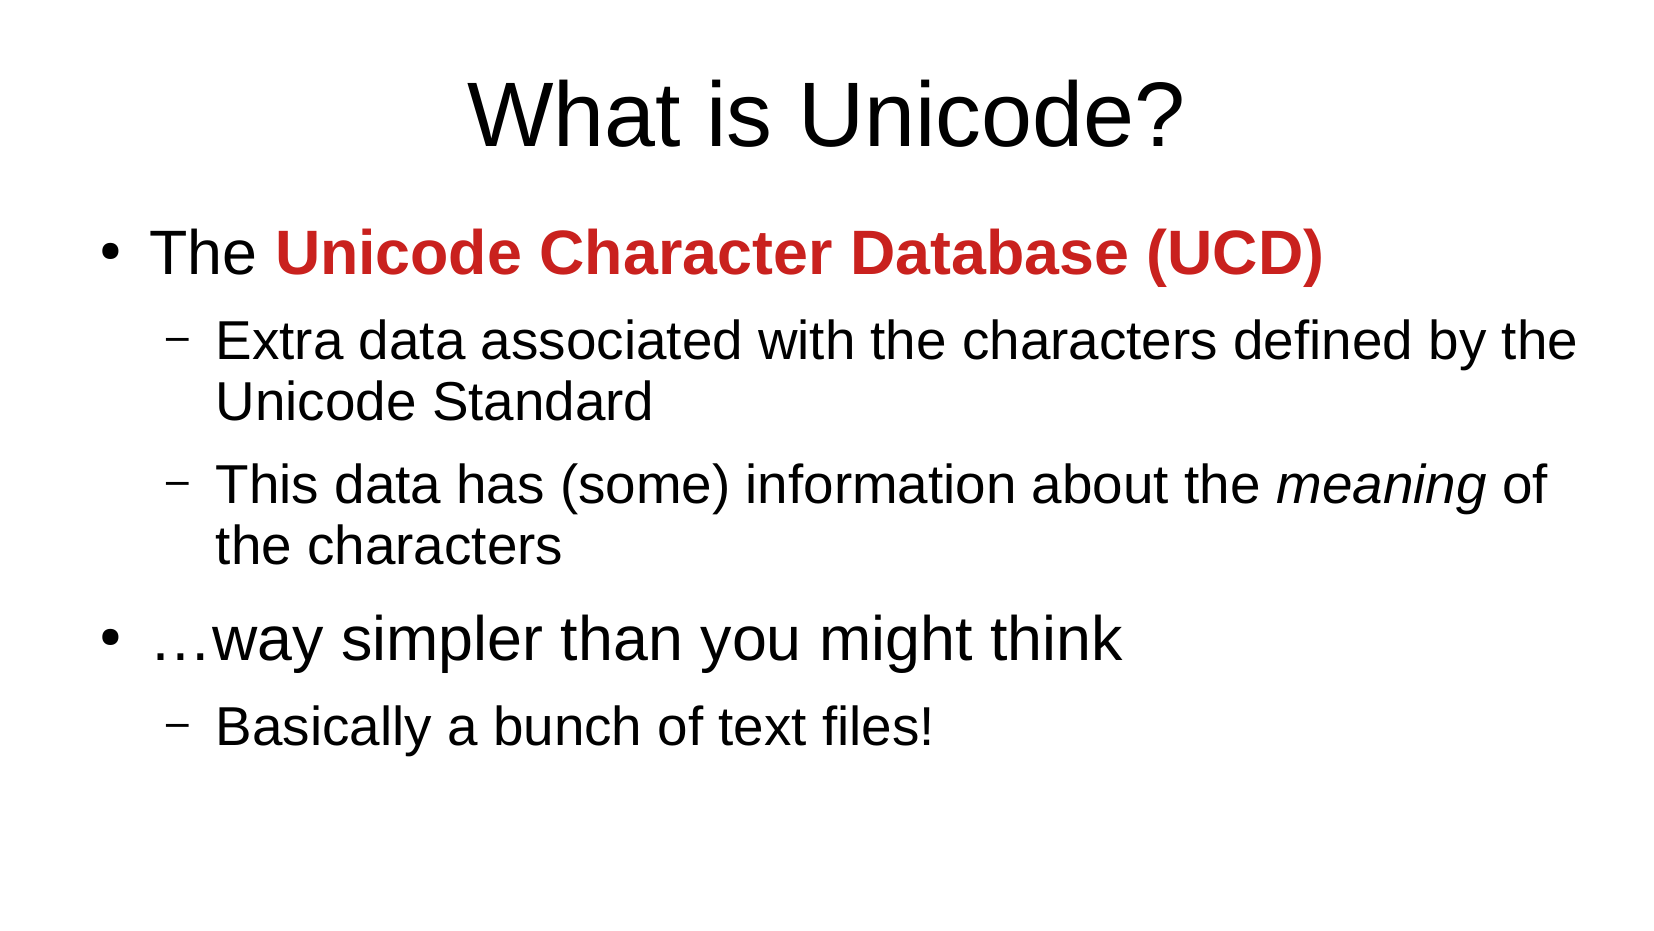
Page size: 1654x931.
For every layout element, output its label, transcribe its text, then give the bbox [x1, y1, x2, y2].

title What is Unicode? [82, 37, 1571, 193]
list The Unicode Character Database (UCD) Extra data associated with the characters defined by the Unicode Standard This data has (some) information about the meaning of the characters …way simpler than you might think Basically a bunch of text files! [82, 217, 1606, 758]
